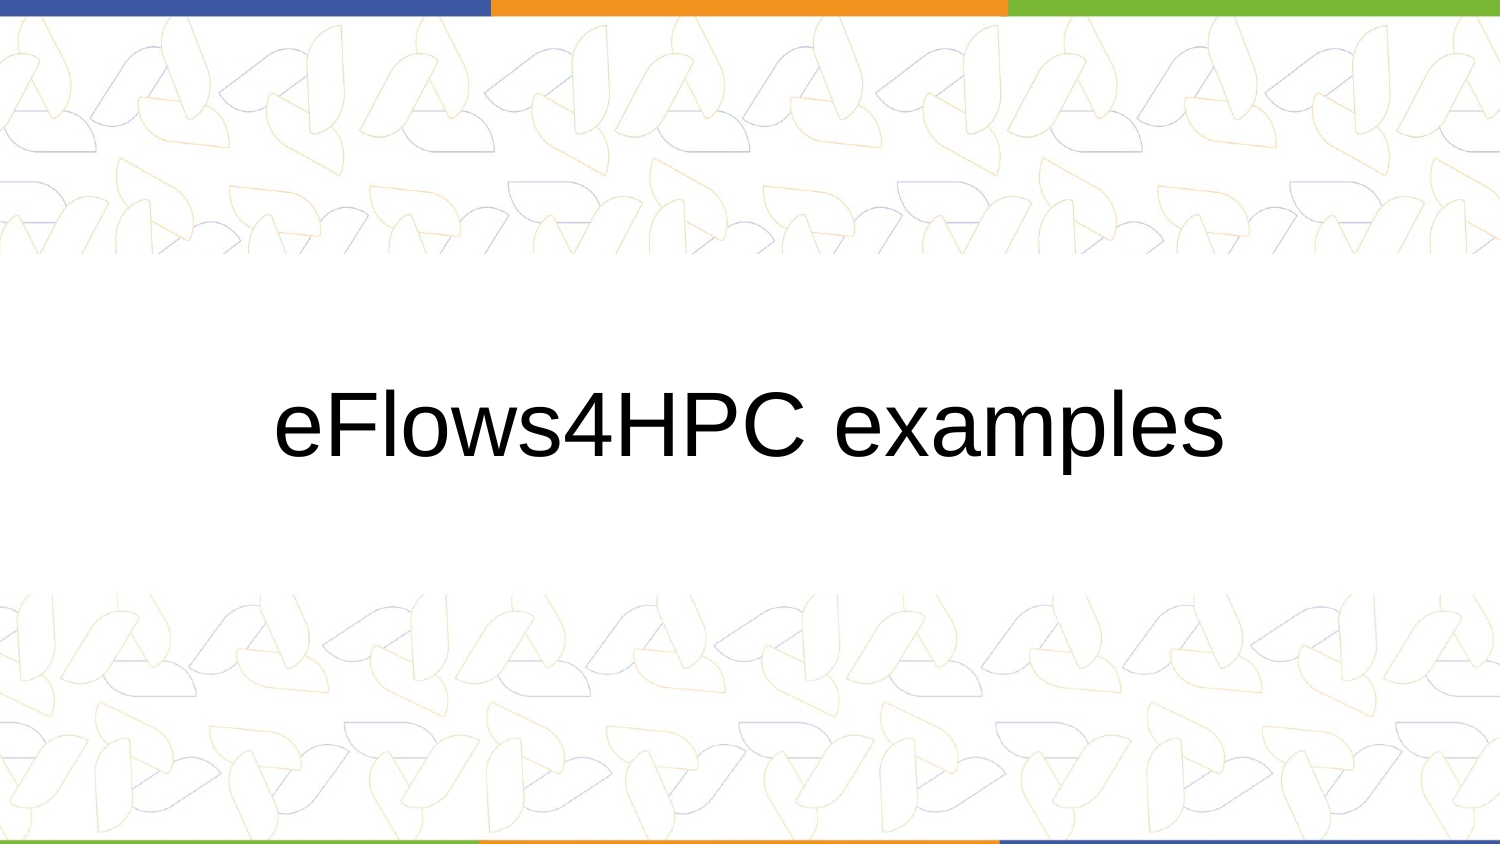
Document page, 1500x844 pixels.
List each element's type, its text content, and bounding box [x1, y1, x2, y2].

title eFlows4HPC examples [0, 357, 1500, 515]
picture [0, 806, 1500, 844]
